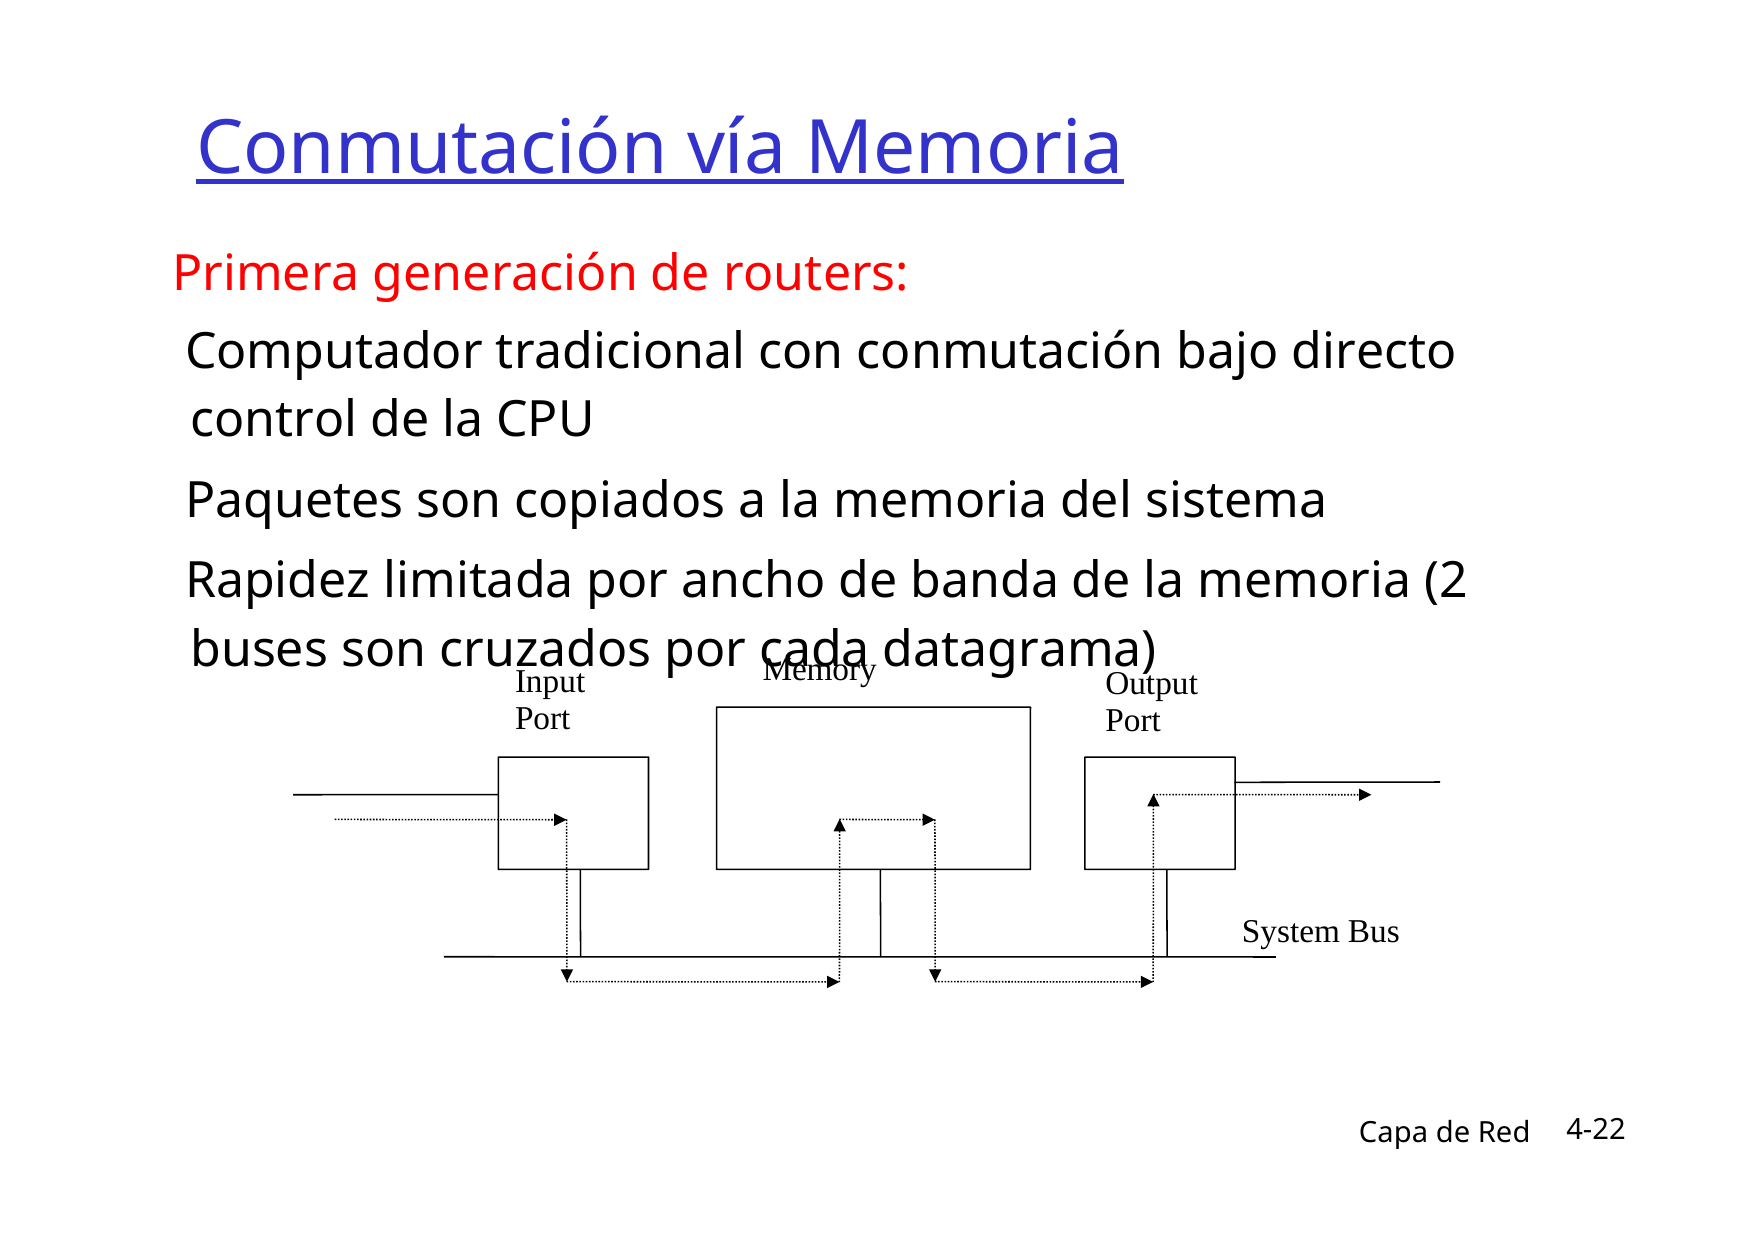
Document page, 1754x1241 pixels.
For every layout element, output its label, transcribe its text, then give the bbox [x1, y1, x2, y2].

text_box Output Port [1090, 657, 1214, 747]
text_box System Bus [1226, 904, 1416, 958]
text_box Memory [747, 642, 893, 696]
title Conmutación vía Memoria [181, 95, 1573, 196]
text_box Input Port [500, 654, 601, 745]
list Primera generación de routers: Computador tradicional con conmutación bajo directo control de la CPU Paquetes son copiados a la memoria del sistema Rapidez limitada por ancho de banda de la memoria (2 buses son cruzados por cada datagrama) [157, 233, 1587, 700]
